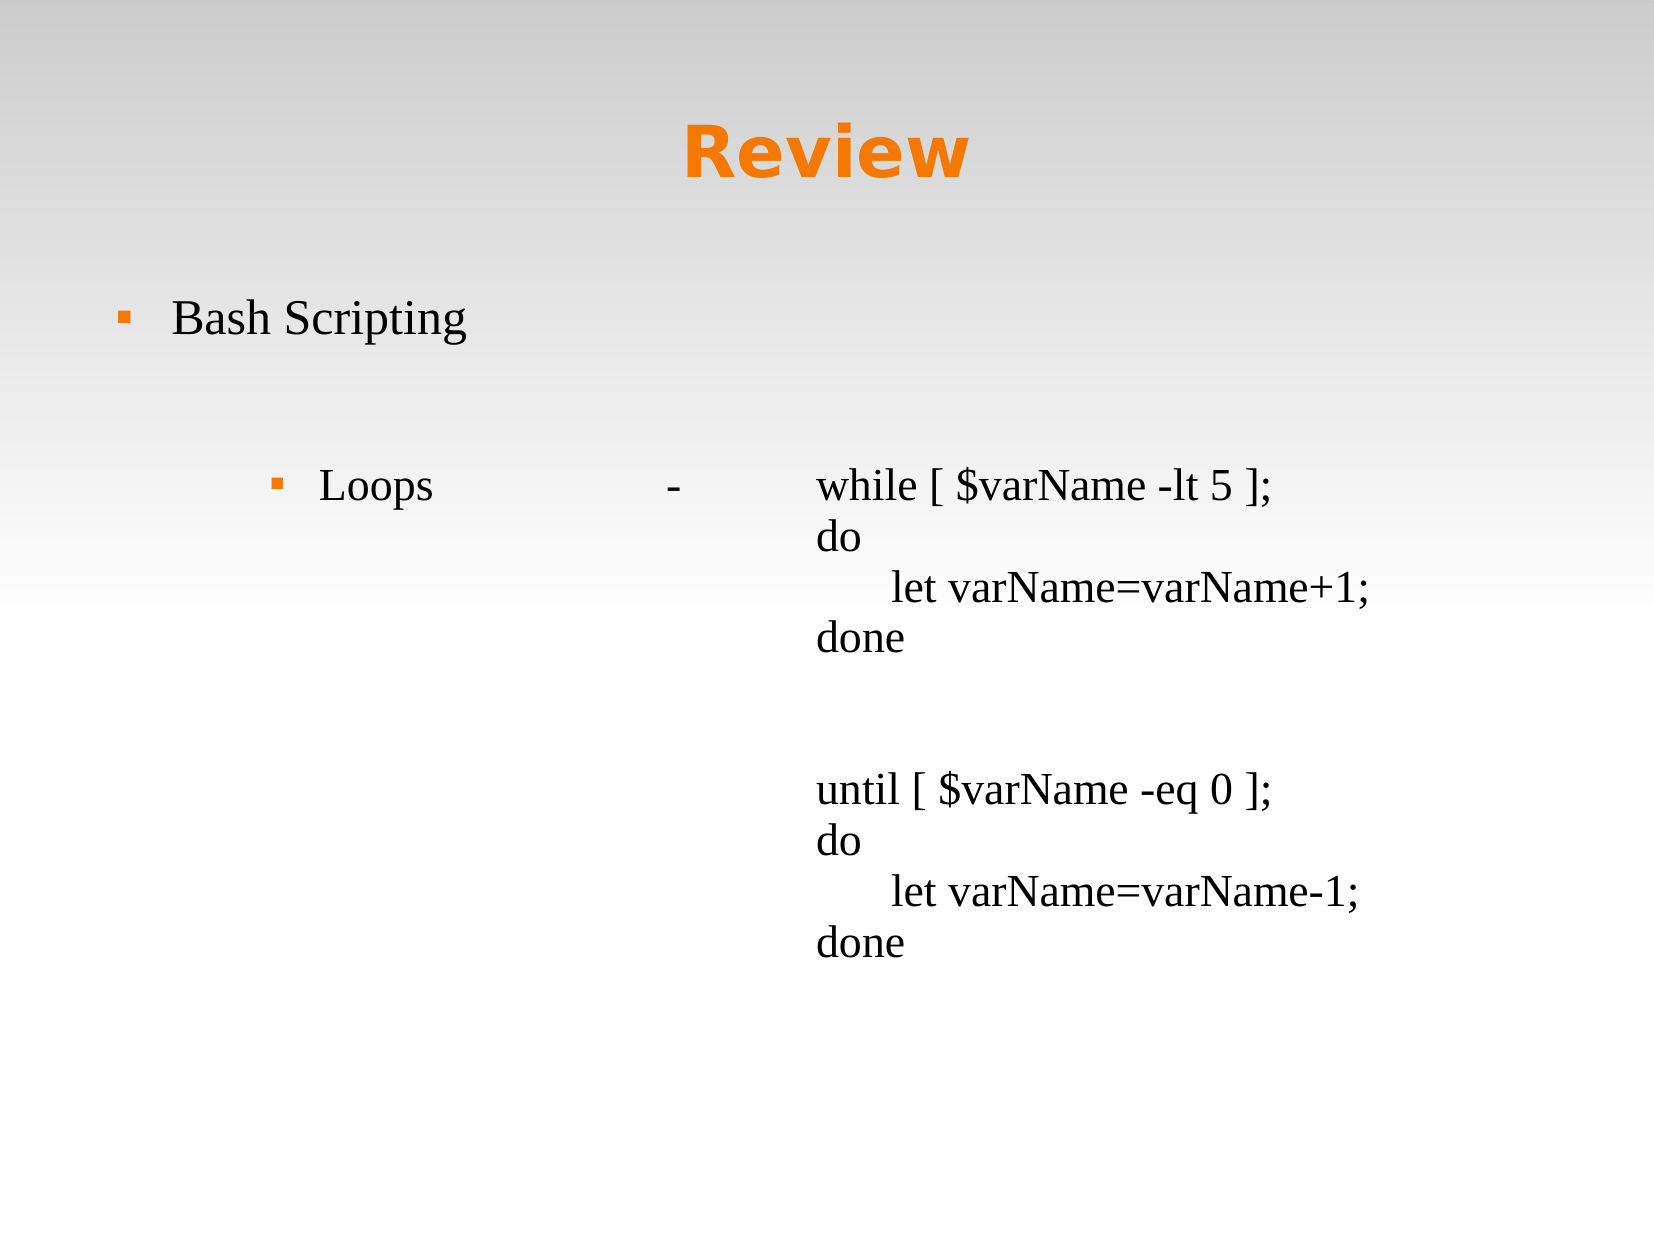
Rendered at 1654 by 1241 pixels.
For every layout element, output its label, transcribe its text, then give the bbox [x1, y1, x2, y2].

list Bash Scripting Loops - while [ $varName -lt 5 ]; do let varName=varName+1; done until [ $varName -eq 0 ]; do let varName=varName-1; done [82, 290, 1571, 1109]
title Review [82, 49, 1571, 257]
